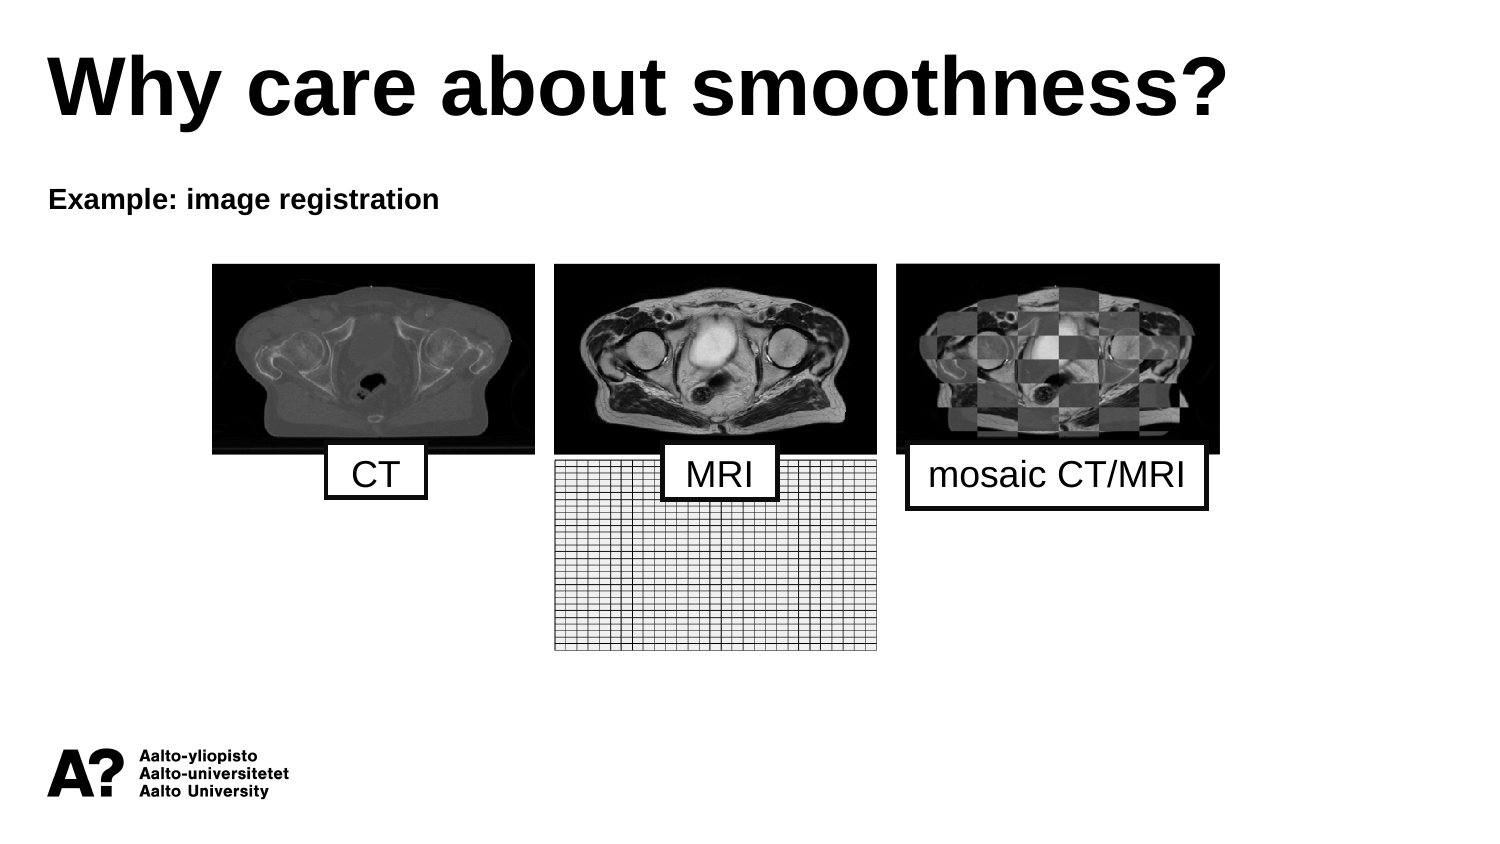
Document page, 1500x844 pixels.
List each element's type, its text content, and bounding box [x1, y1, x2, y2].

picture [554, 459, 877, 651]
picture [554, 263, 877, 455]
picture [896, 263, 1220, 455]
list Example: image registration [48, 180, 1375, 226]
text_box CT [325, 442, 426, 498]
picture [212, 263, 535, 455]
text_box mosaic CT/MRI [907, 442, 1207, 509]
text_box MRI [662, 442, 778, 500]
picture [0, 702, 337, 844]
list Why care about smoothness? [47, 32, 1442, 197]
